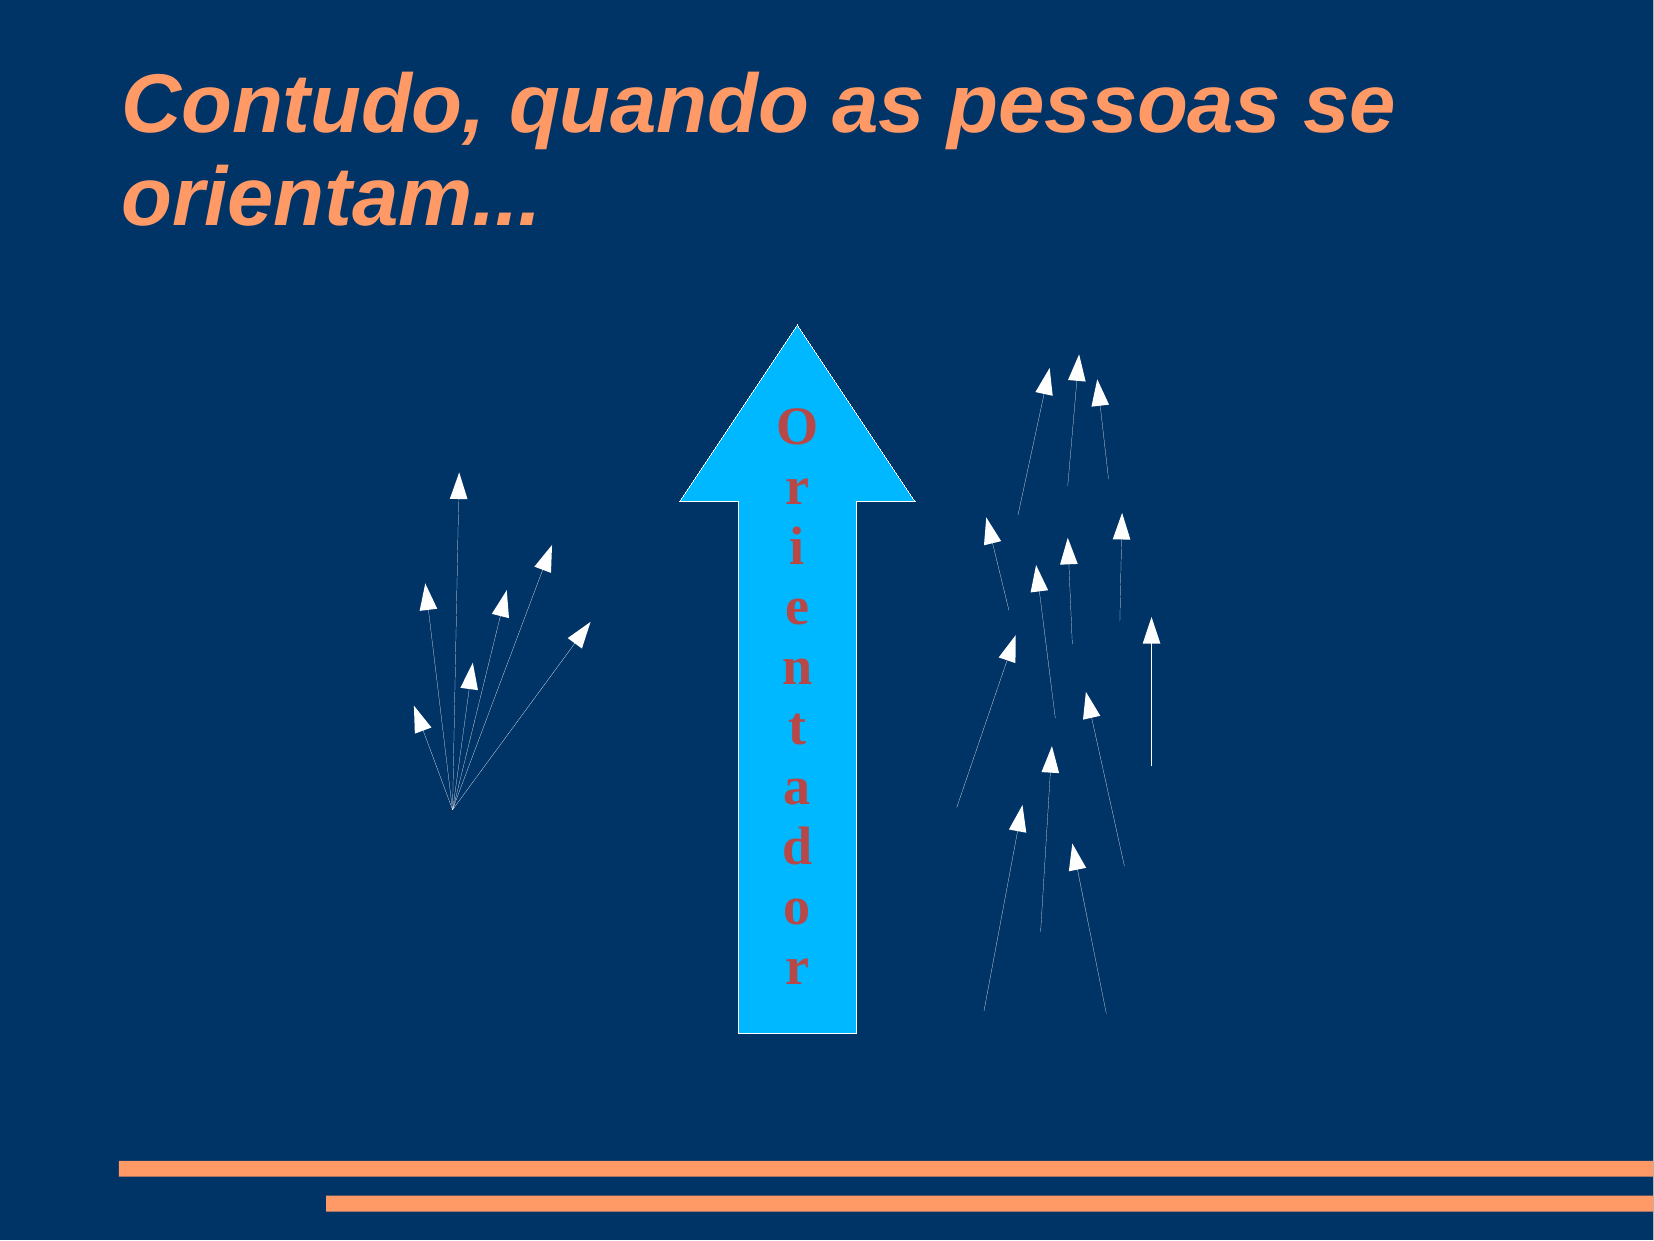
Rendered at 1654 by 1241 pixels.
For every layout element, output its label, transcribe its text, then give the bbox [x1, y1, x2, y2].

title Contudo, quando as pessoas se orientam... [121, 46, 1534, 254]
text_box O r i e n t a d o r [679, 324, 916, 1034]
